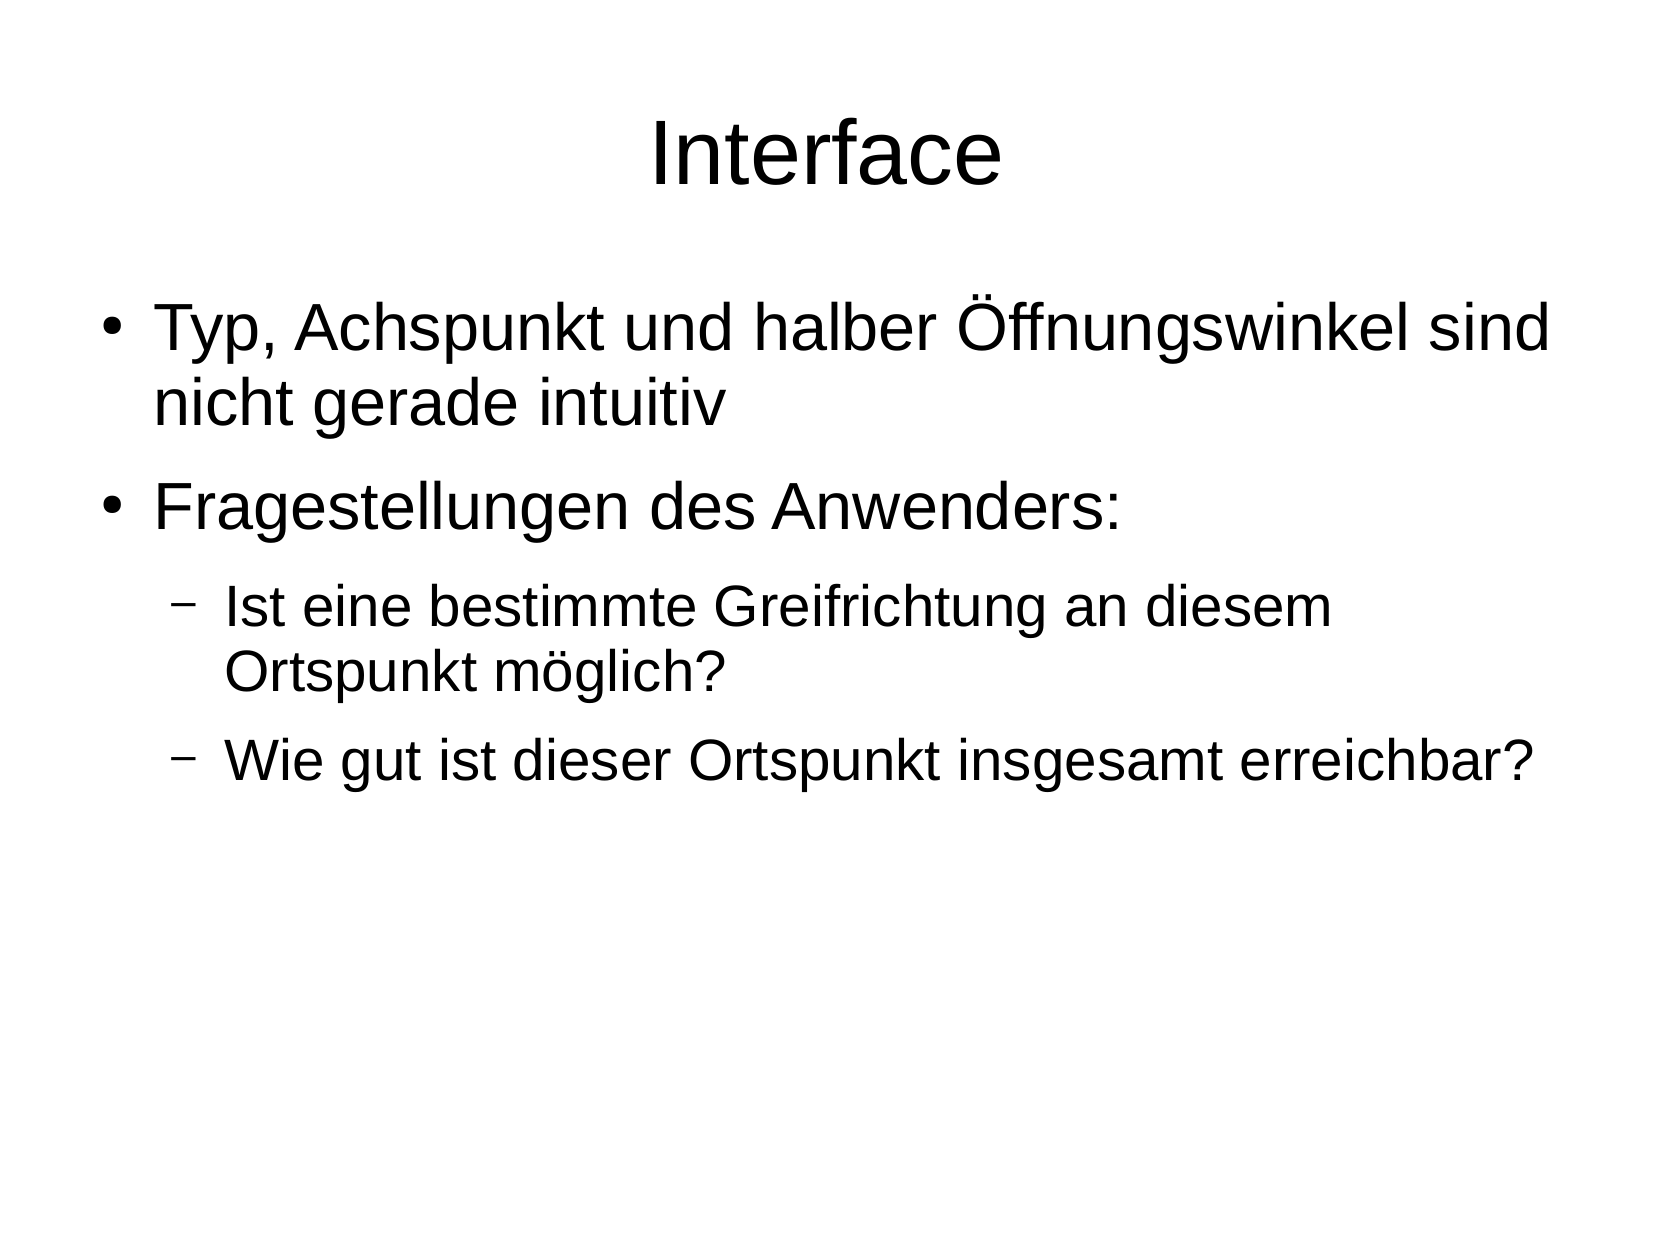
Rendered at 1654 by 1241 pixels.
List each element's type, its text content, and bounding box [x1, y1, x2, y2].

list Typ, Achspunkt und halber Öffnungswinkel sind nicht gerade intuitiv Fragestellungen des Anwenders: Ist eine bestimmte Greifrichtung an diesem Ortspunkt möglich? Wie gut ist dieser Ortspunkt insgesamt erreichbar? [82, 290, 1571, 1109]
title Interface [82, 49, 1571, 257]
